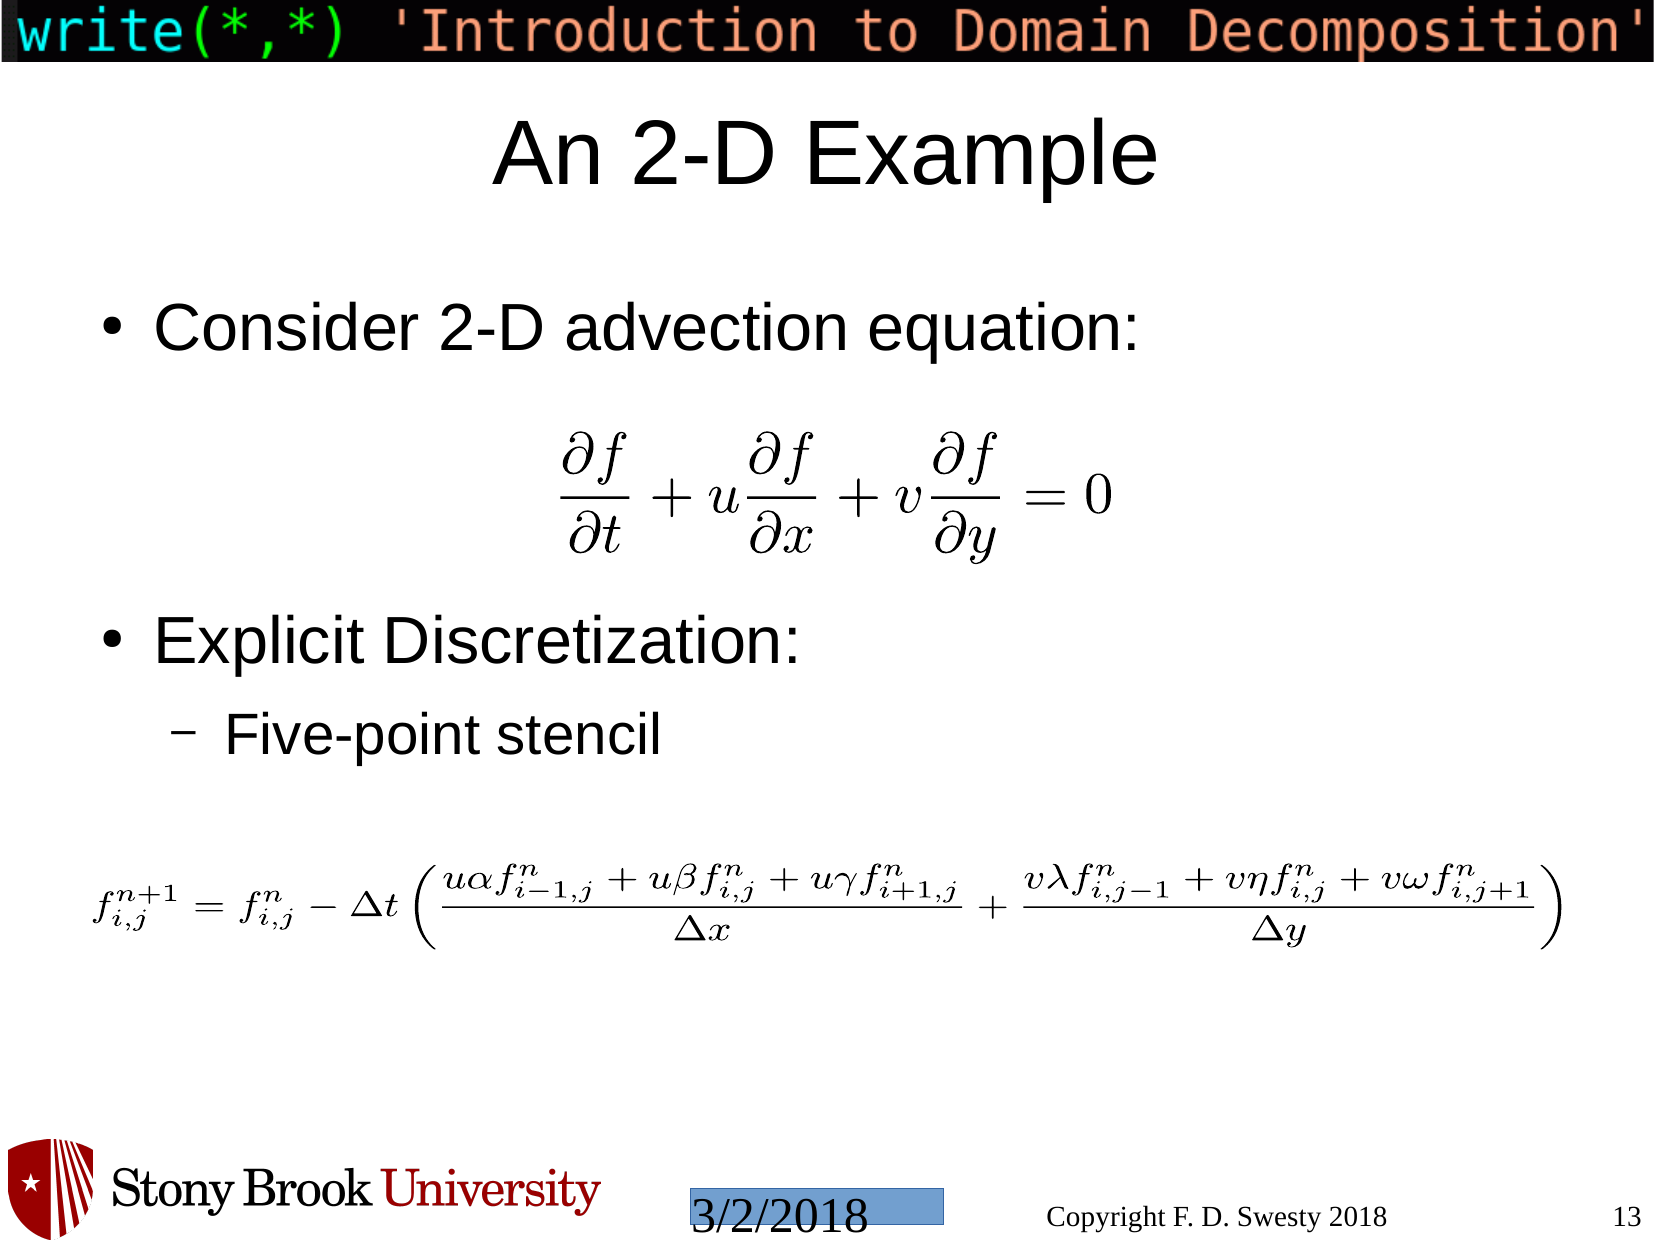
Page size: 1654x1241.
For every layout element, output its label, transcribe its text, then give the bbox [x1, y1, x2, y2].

picture [1, 0, 1654, 62]
text_box [90, 863, 1571, 950]
picture [8, 1139, 601, 1240]
title An 2-D Example [82, 49, 1571, 257]
text_box [560, 431, 1114, 565]
list Consider 2-D advection equation: Explicit Discretization: Five-point stencil [82, 290, 1571, 1010]
